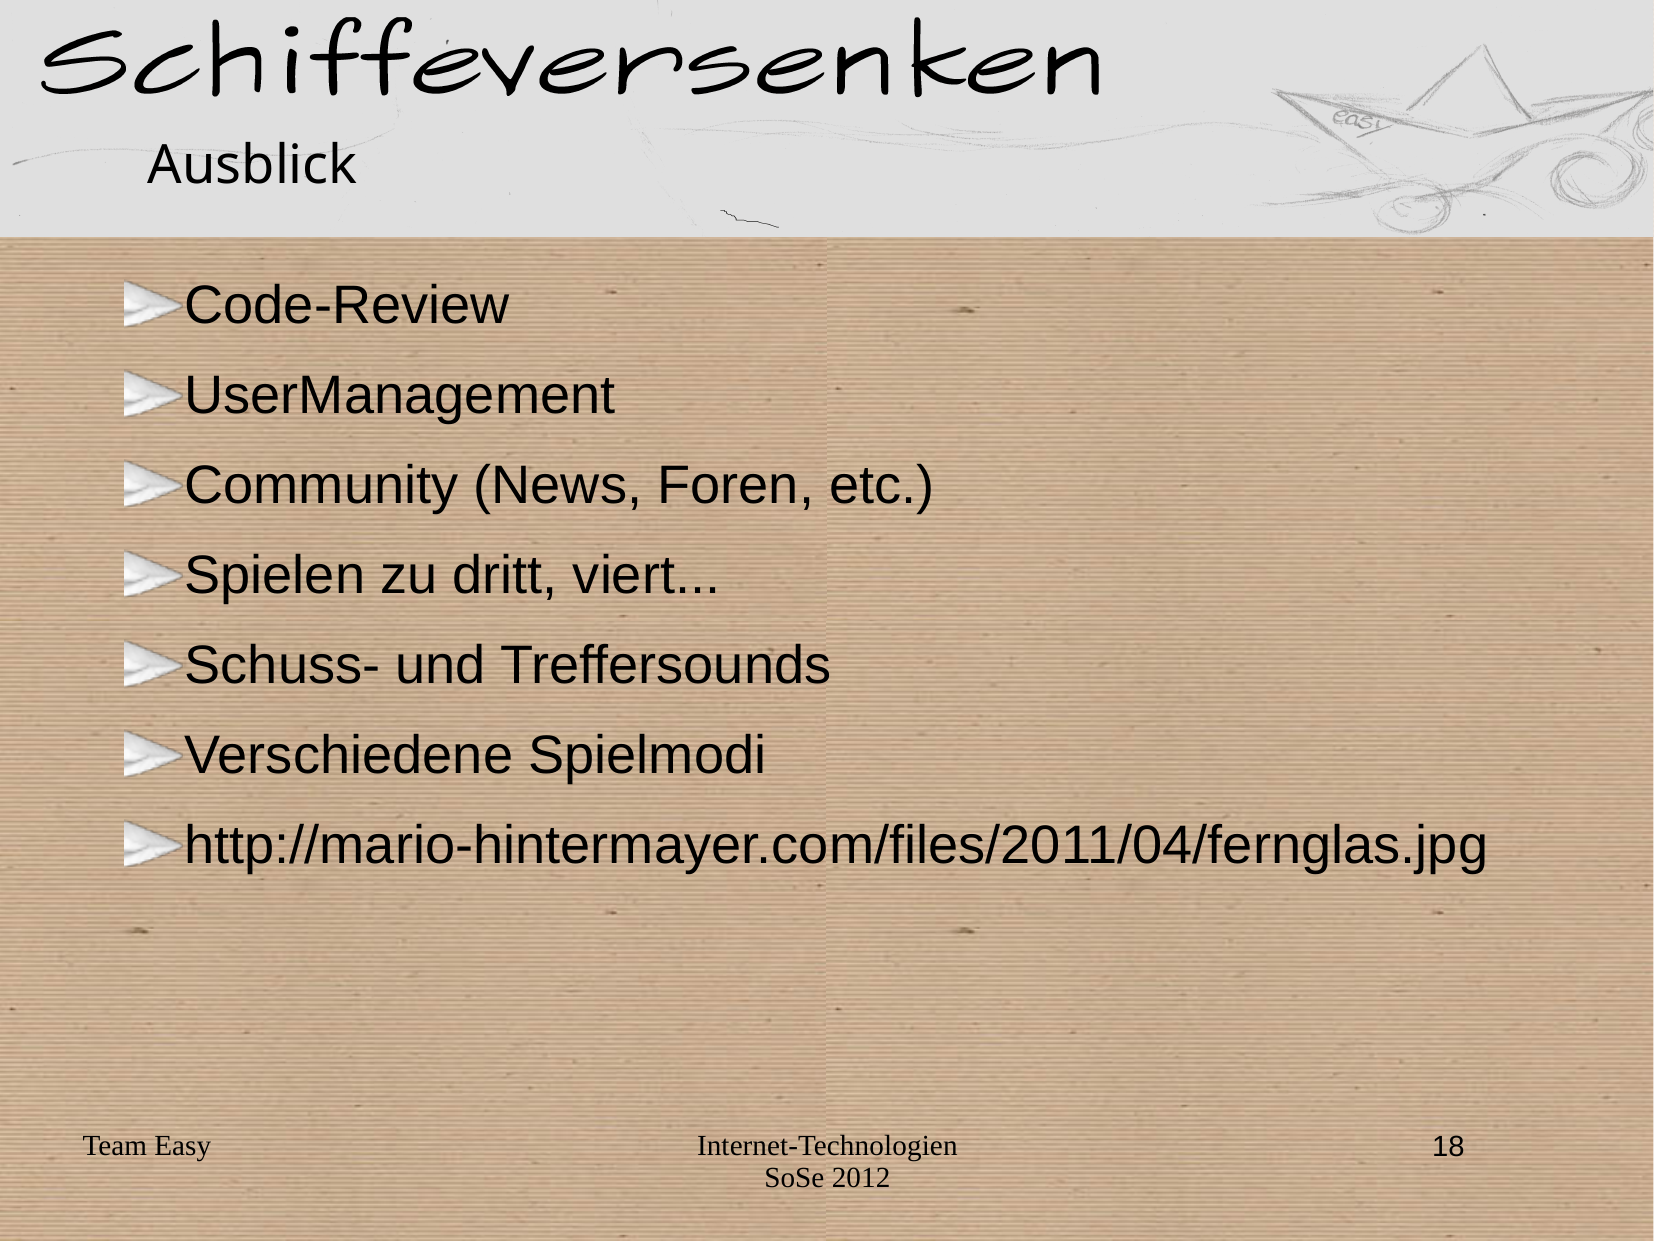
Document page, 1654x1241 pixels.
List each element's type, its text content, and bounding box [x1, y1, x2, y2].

list Code-Review UserManagement Community (News, Foren, etc.) Spielen zu dritt, viert... Schuss- und Treffersounds Verschiedene Spielmodi http://mario-hintermayer.com/files/2011/04/fernglas.jpg [106, 274, 1595, 1093]
title Ausblick [147, 59, 1093, 267]
picture [0, 0, 1654, 1241]
